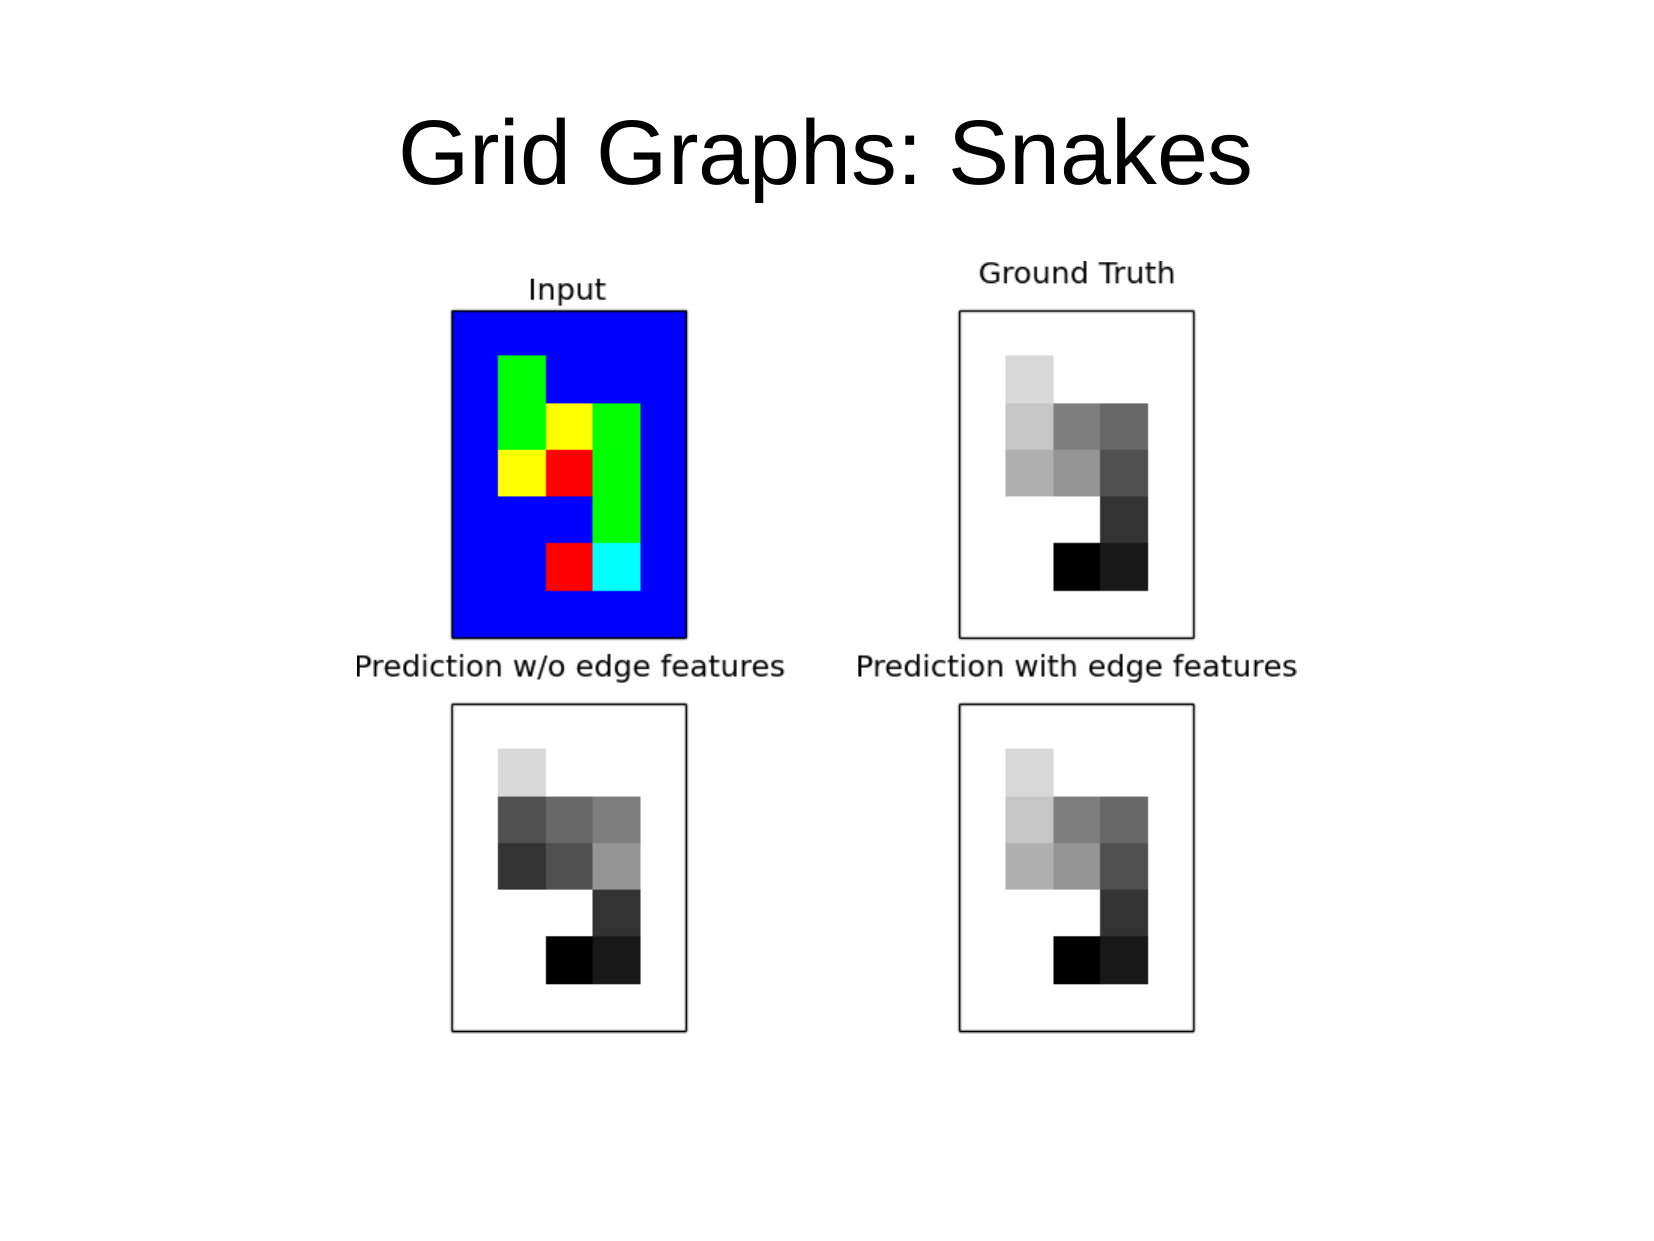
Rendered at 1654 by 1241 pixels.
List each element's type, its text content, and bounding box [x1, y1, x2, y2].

title Grid Graphs: Snakes [82, 49, 1571, 257]
picture [357, 261, 1297, 1034]
